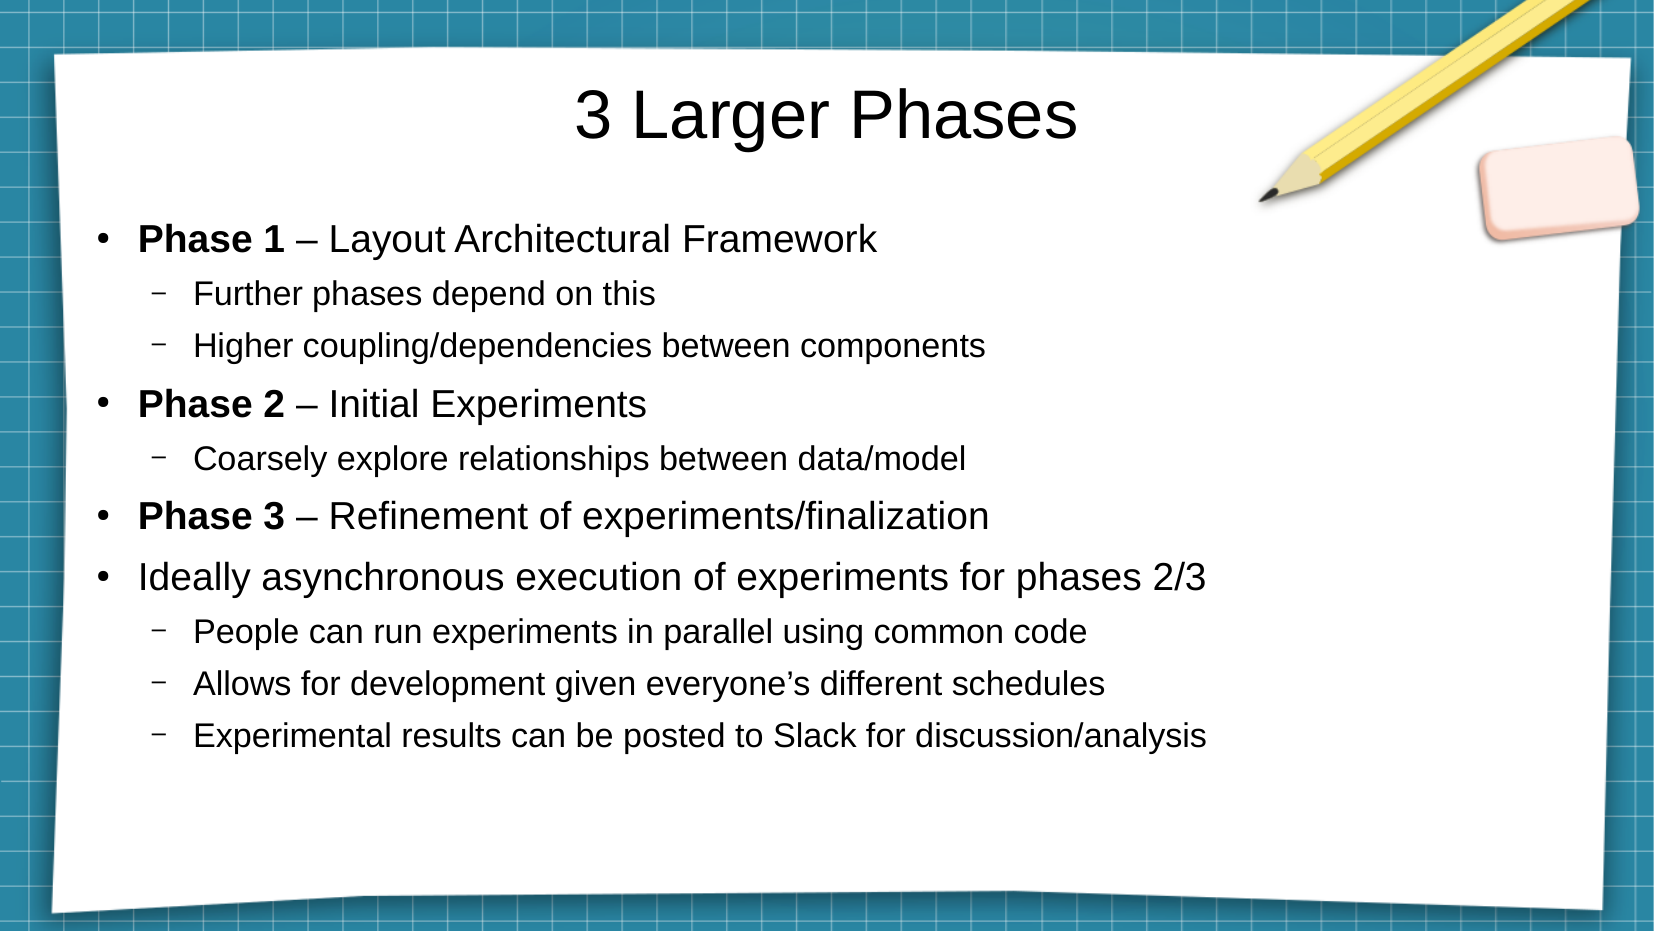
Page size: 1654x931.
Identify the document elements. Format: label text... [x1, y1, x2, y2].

title 3 Larger Phases [82, 37, 1571, 193]
list Phase 1 – Layout Architectural Framework Further phases depend on this Higher coupling/dependencies between components Phase 2 – Initial Experiments Coarsely explore relationships between data/model Phase 3 – Refinement of experiments/finalization Ideally asynchronous execution of experiments for phases 2/3 People can run experiments in parallel using common code Allows for development given everyone’s different schedules Experimental results can be posted to Slack for discussion/analysis [82, 217, 1571, 758]
picture [0, 0, 1654, 931]
